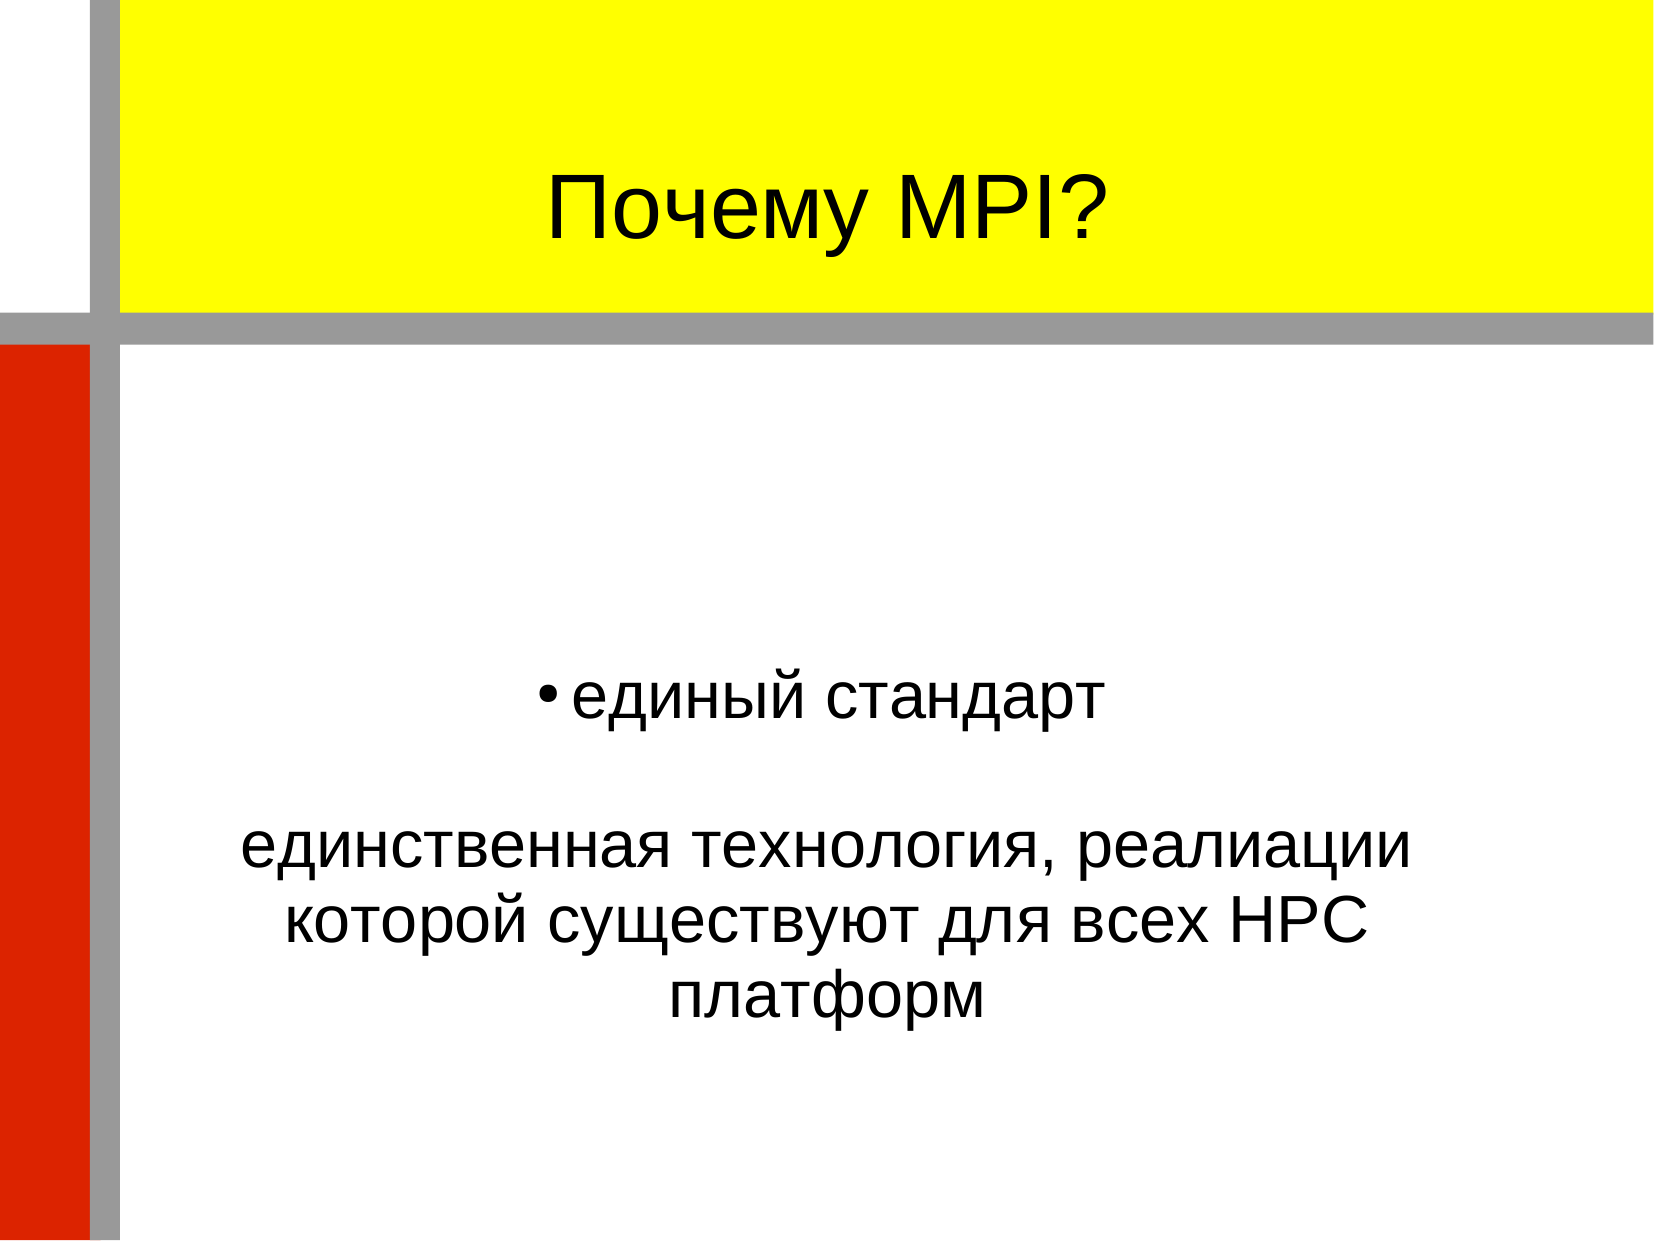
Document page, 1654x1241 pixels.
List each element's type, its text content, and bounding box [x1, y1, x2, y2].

title Почему MPI? [121, 102, 1534, 311]
subtitle единый стандарт единственная технология, реалиации которой существуют для всех HPC платформ [121, 391, 1534, 1241]
